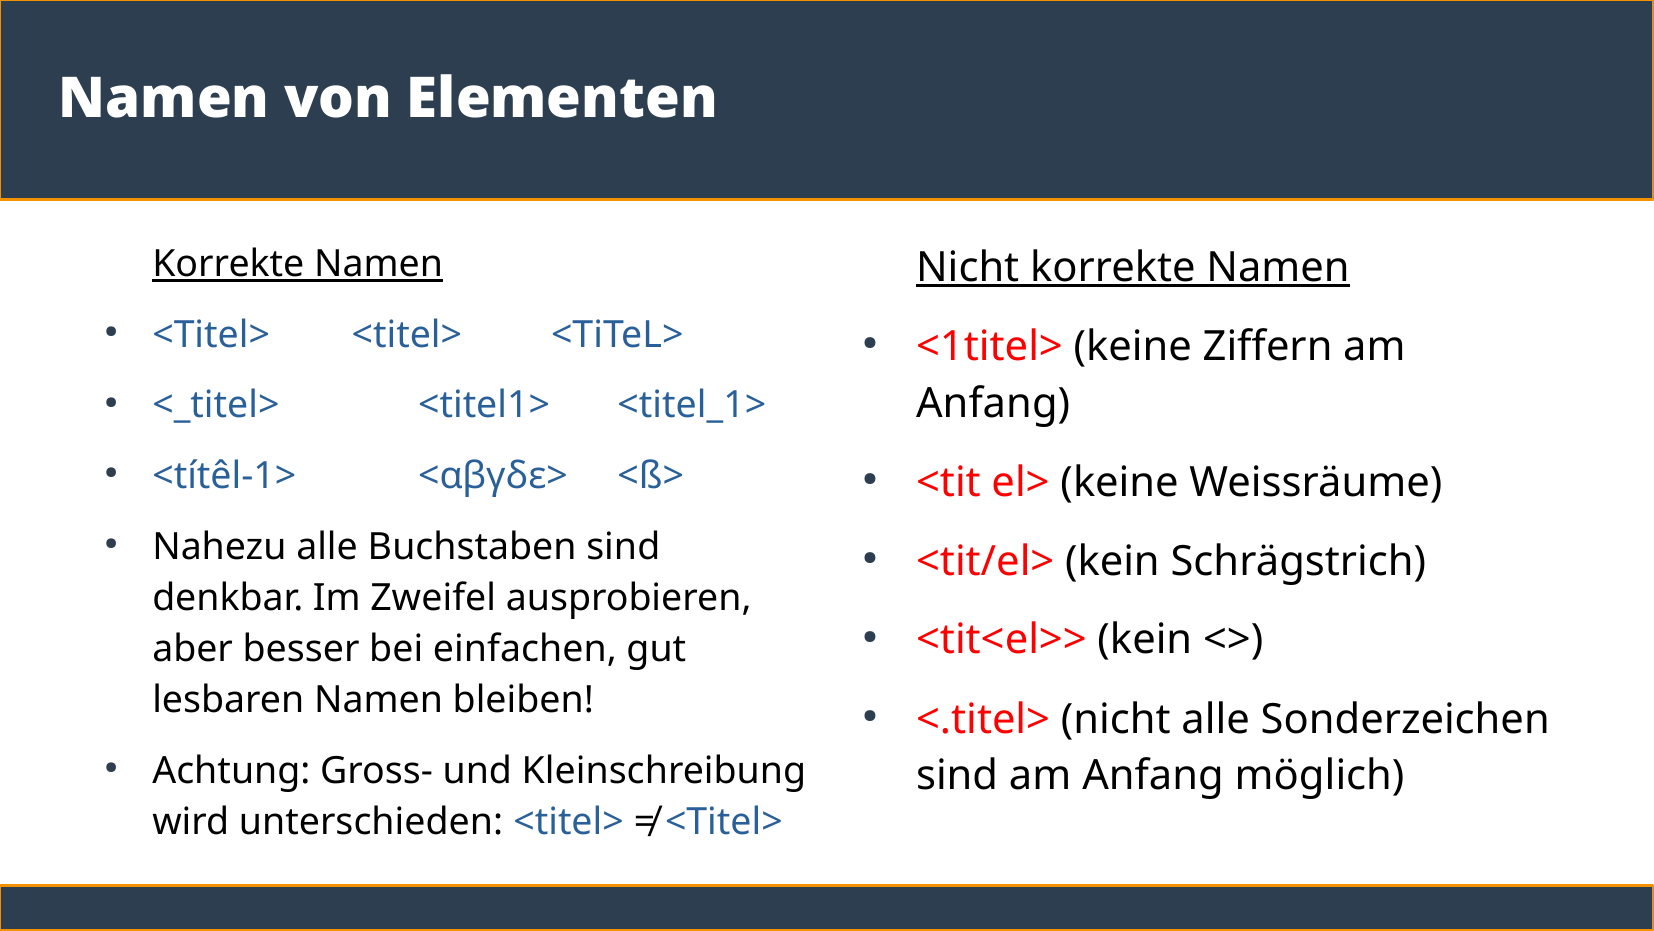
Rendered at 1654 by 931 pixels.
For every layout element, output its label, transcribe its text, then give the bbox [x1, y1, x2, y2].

title Namen von Elementen [59, 37, 1595, 155]
list Korrekte Namen <Titel> <titel> <TiTeL> <_titel> <titel1> <titel_1> <títêl-1> <αβγδε> <ß> Nahezu alle Buchstaben sind denkbar. Im Zweifel ausprobieren, aber besser bei einfachen, gut lesbaren Namen bleiben! Achtung: Gross- und Kleinschreibung wird unterschieden: <titel> ≠ <Titel> [88, 236, 809, 857]
list Nicht korrekte Namen <1titel> (keine Ziffern am Anfang) <tit el> (keine Weissräume) <tit/el> (kein Schrägstrich) <tit<el>> (kein <>) <.titel> (nicht alle Sonderzeichen sind am Anfang möglich) [845, 236, 1566, 857]
